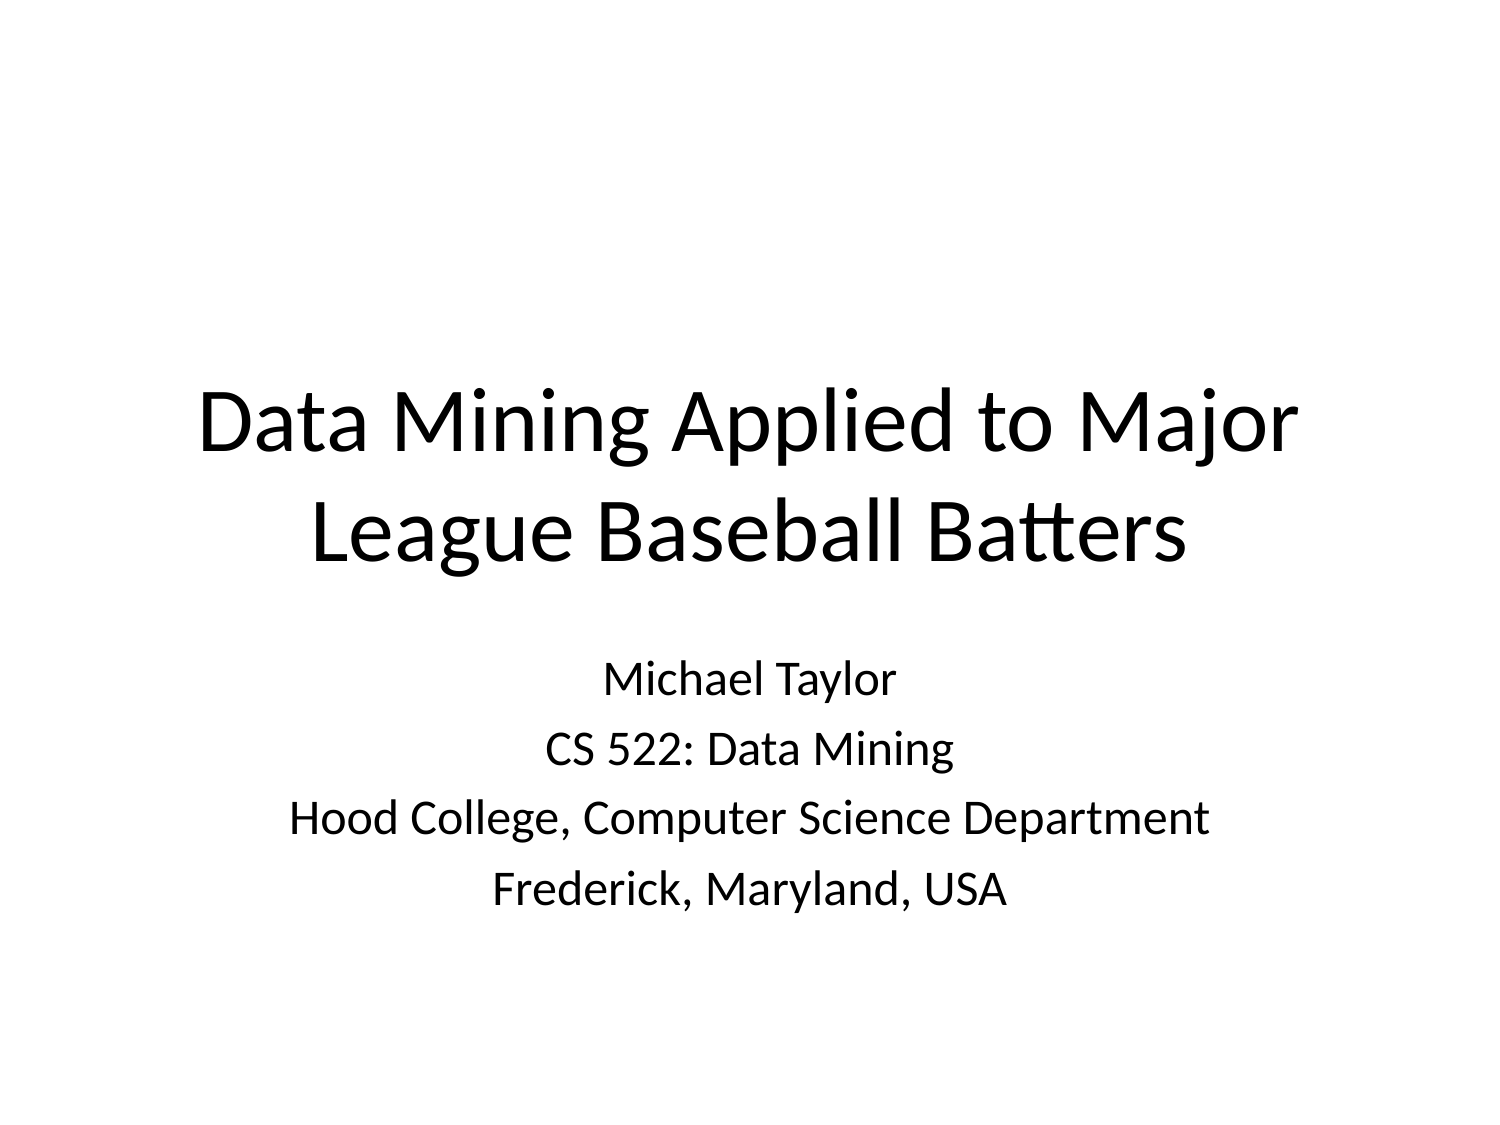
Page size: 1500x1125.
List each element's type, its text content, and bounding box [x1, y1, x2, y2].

title Data Mining Applied to Major League Baseball Batters [112, 349, 1388, 591]
subtitle Michael Taylor CS 522: Data Mining Hood College, Computer Science Department Frederick, Maryland, USA [225, 637, 1275, 925]
